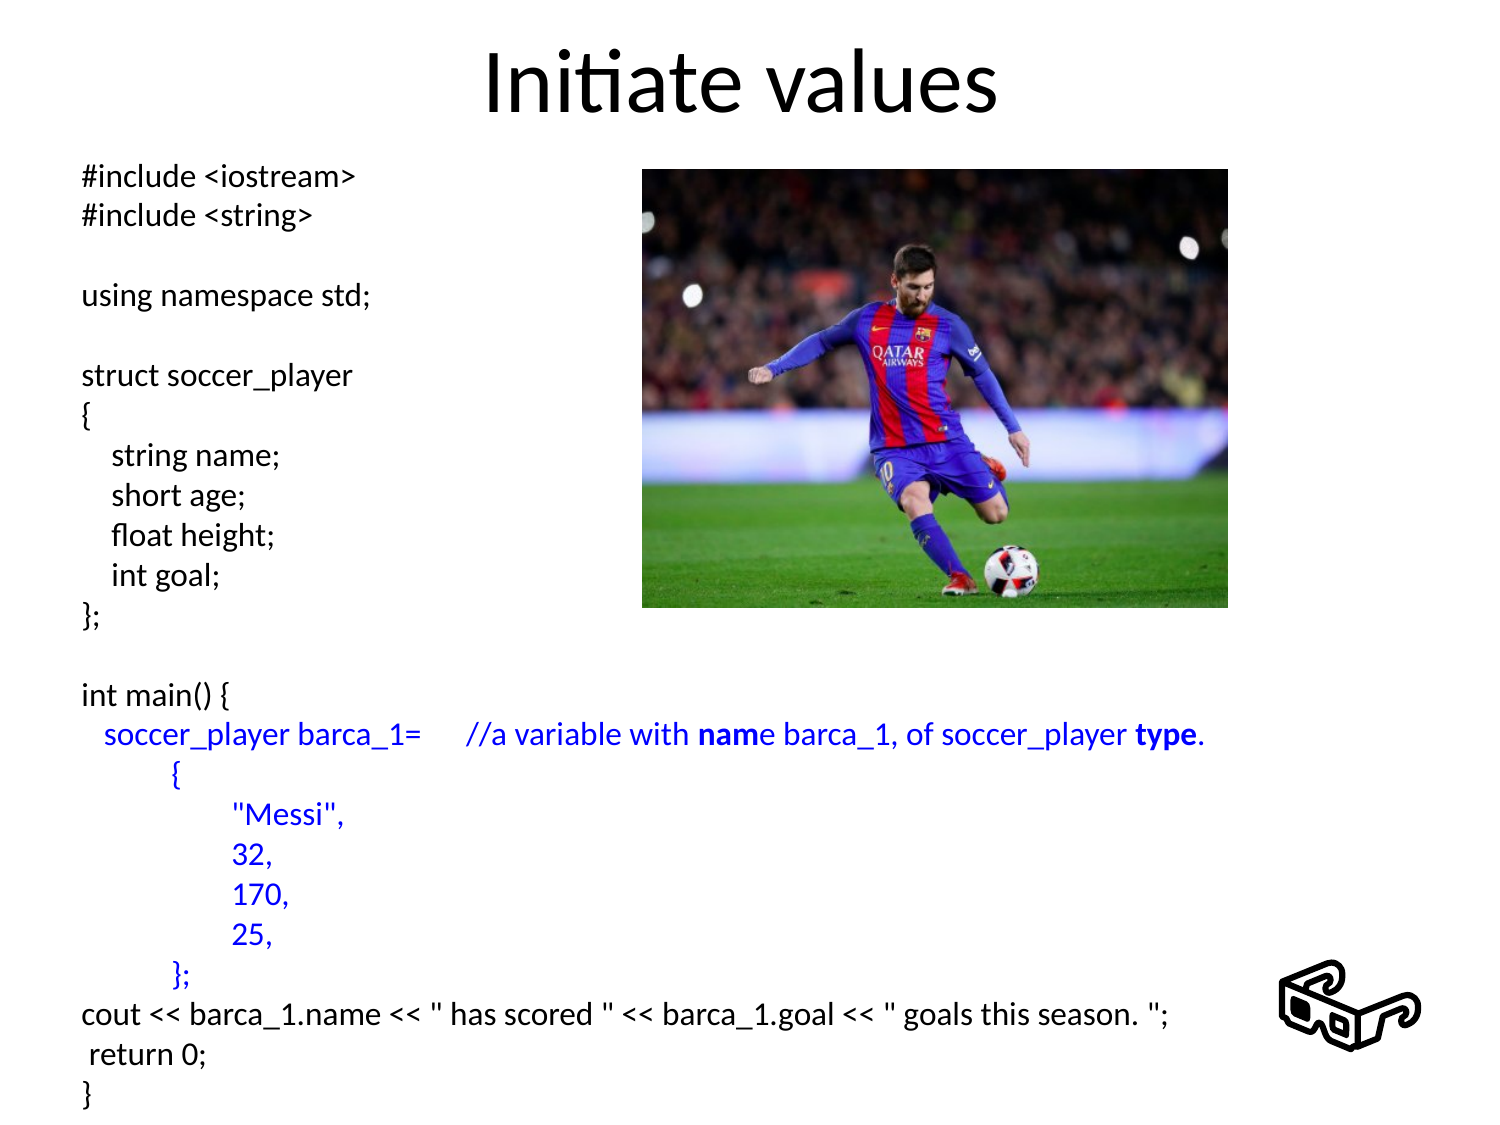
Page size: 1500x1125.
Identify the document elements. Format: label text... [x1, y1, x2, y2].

picture [1275, 929, 1425, 1080]
picture [642, 169, 1228, 608]
text_box #include <iostream> #include <string> using namespace std; struct soccer_player { string name; short age; float height; int goal; }; int main() { soccer_player barca_1= //a variable with name barca_1, of soccer_player type. { "Messi", 32, 170, 25, }; cout << barca_1.name << " has scored " << barca_1.goal << " goals this season. "; return 0; } [66, 146, 1480, 1120]
title Initiate values [66, 0, 1417, 170]
